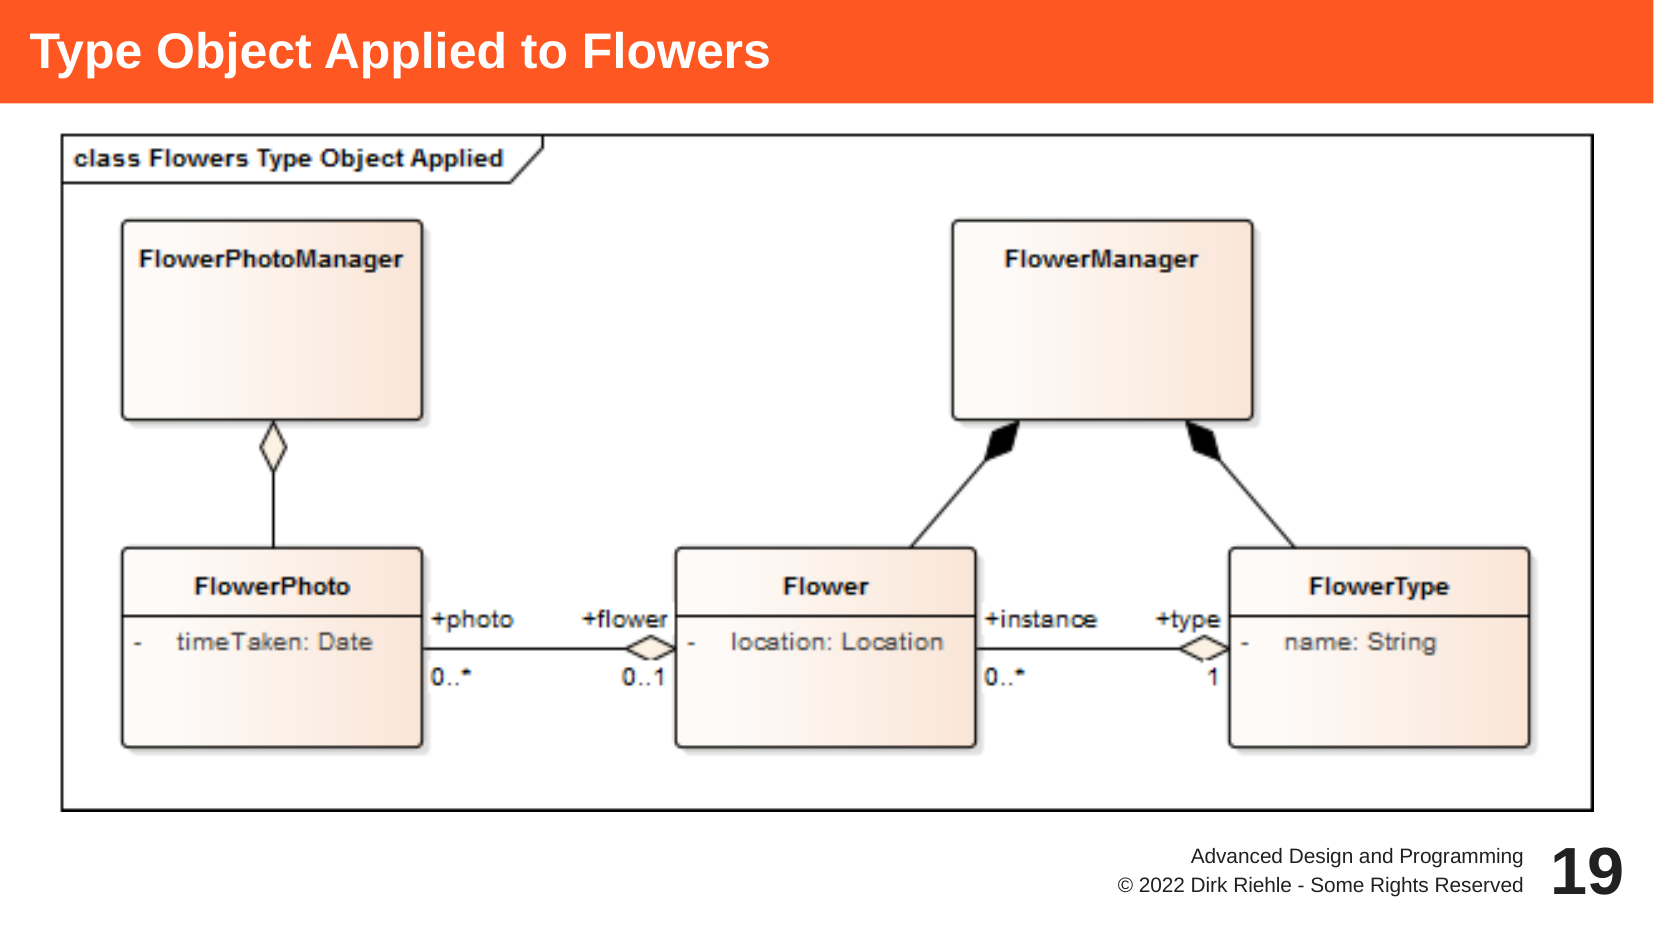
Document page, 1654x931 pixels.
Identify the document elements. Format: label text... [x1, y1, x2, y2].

title Type Object Applied to Flowers [0, 0, 1654, 104]
picture [59, 132, 1594, 813]
